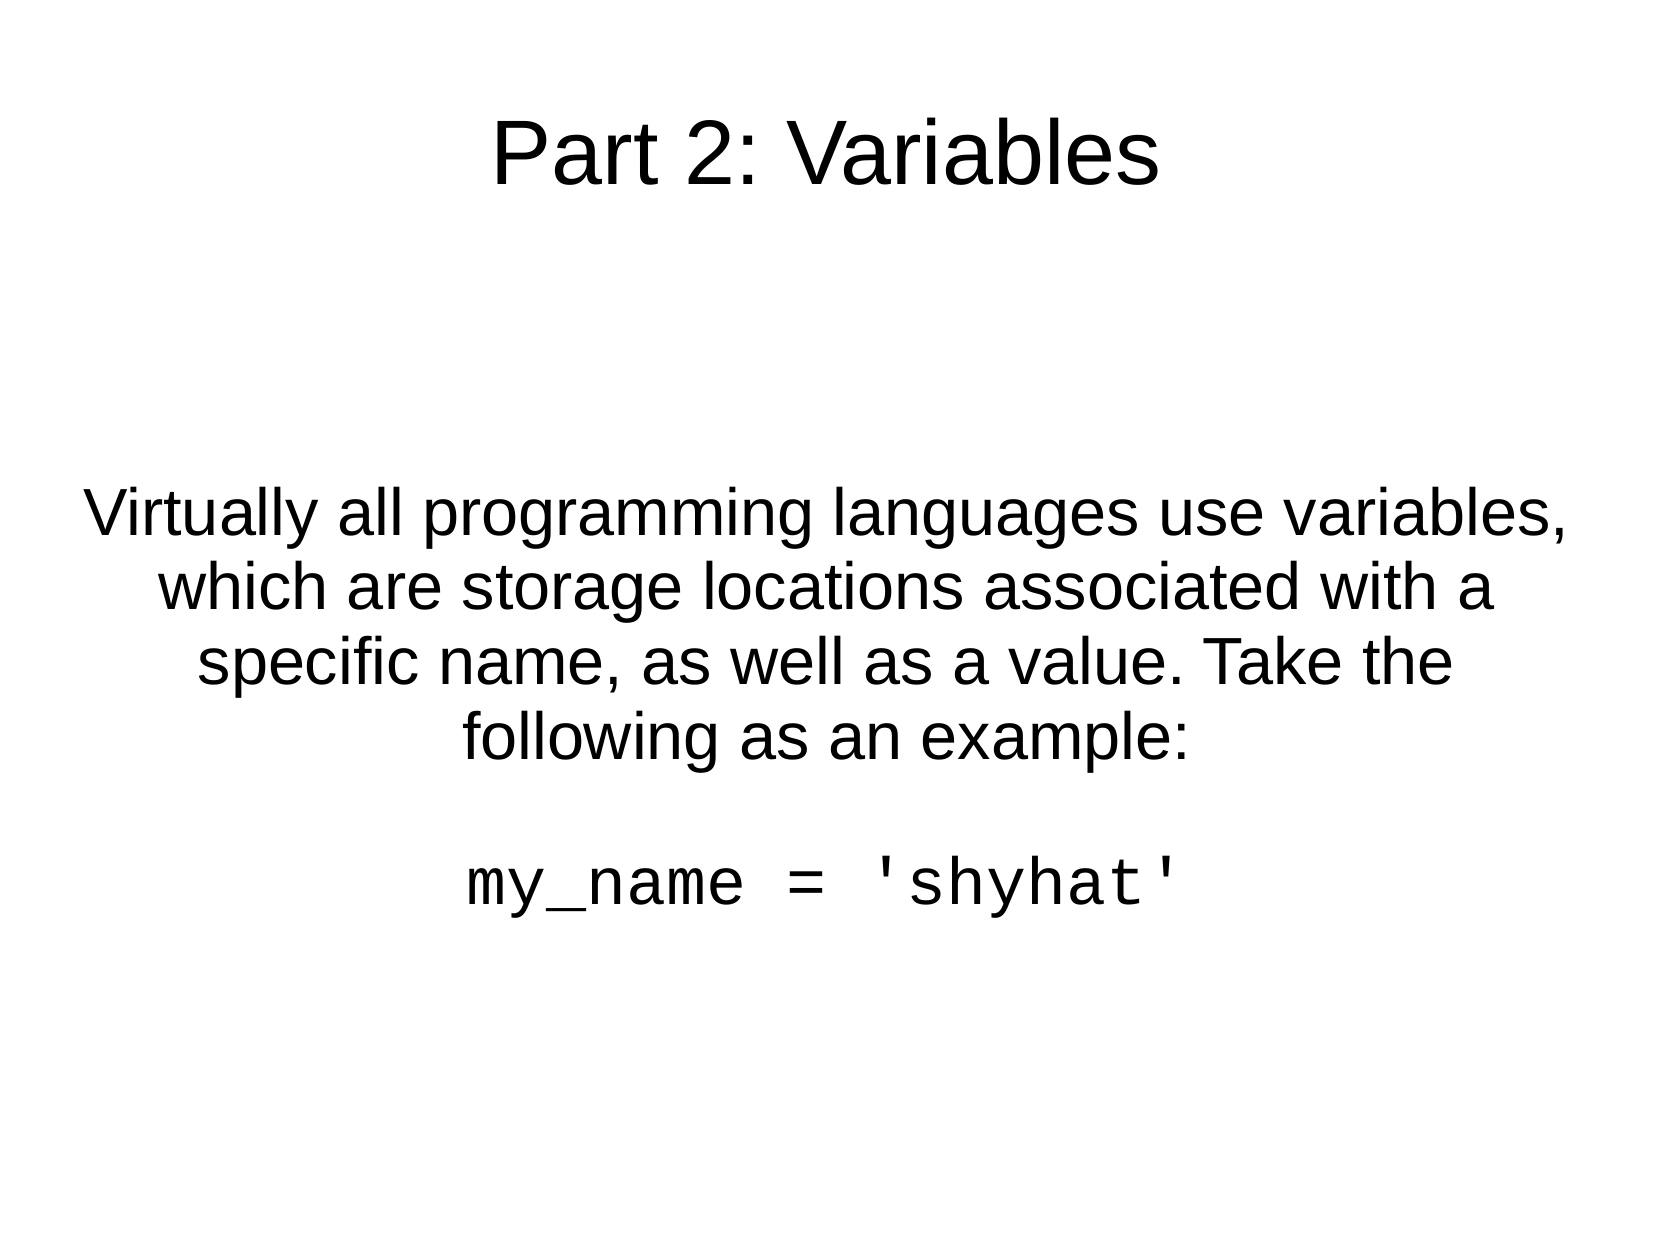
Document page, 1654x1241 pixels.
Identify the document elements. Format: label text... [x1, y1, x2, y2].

subtitle Virtually all programming languages use variables, which are storage locations associated with a specific name, as well as a value. Take the following as an example: my_name = 'shyhat' [82, 290, 1571, 1109]
title Part 2: Variables [82, 49, 1571, 257]
